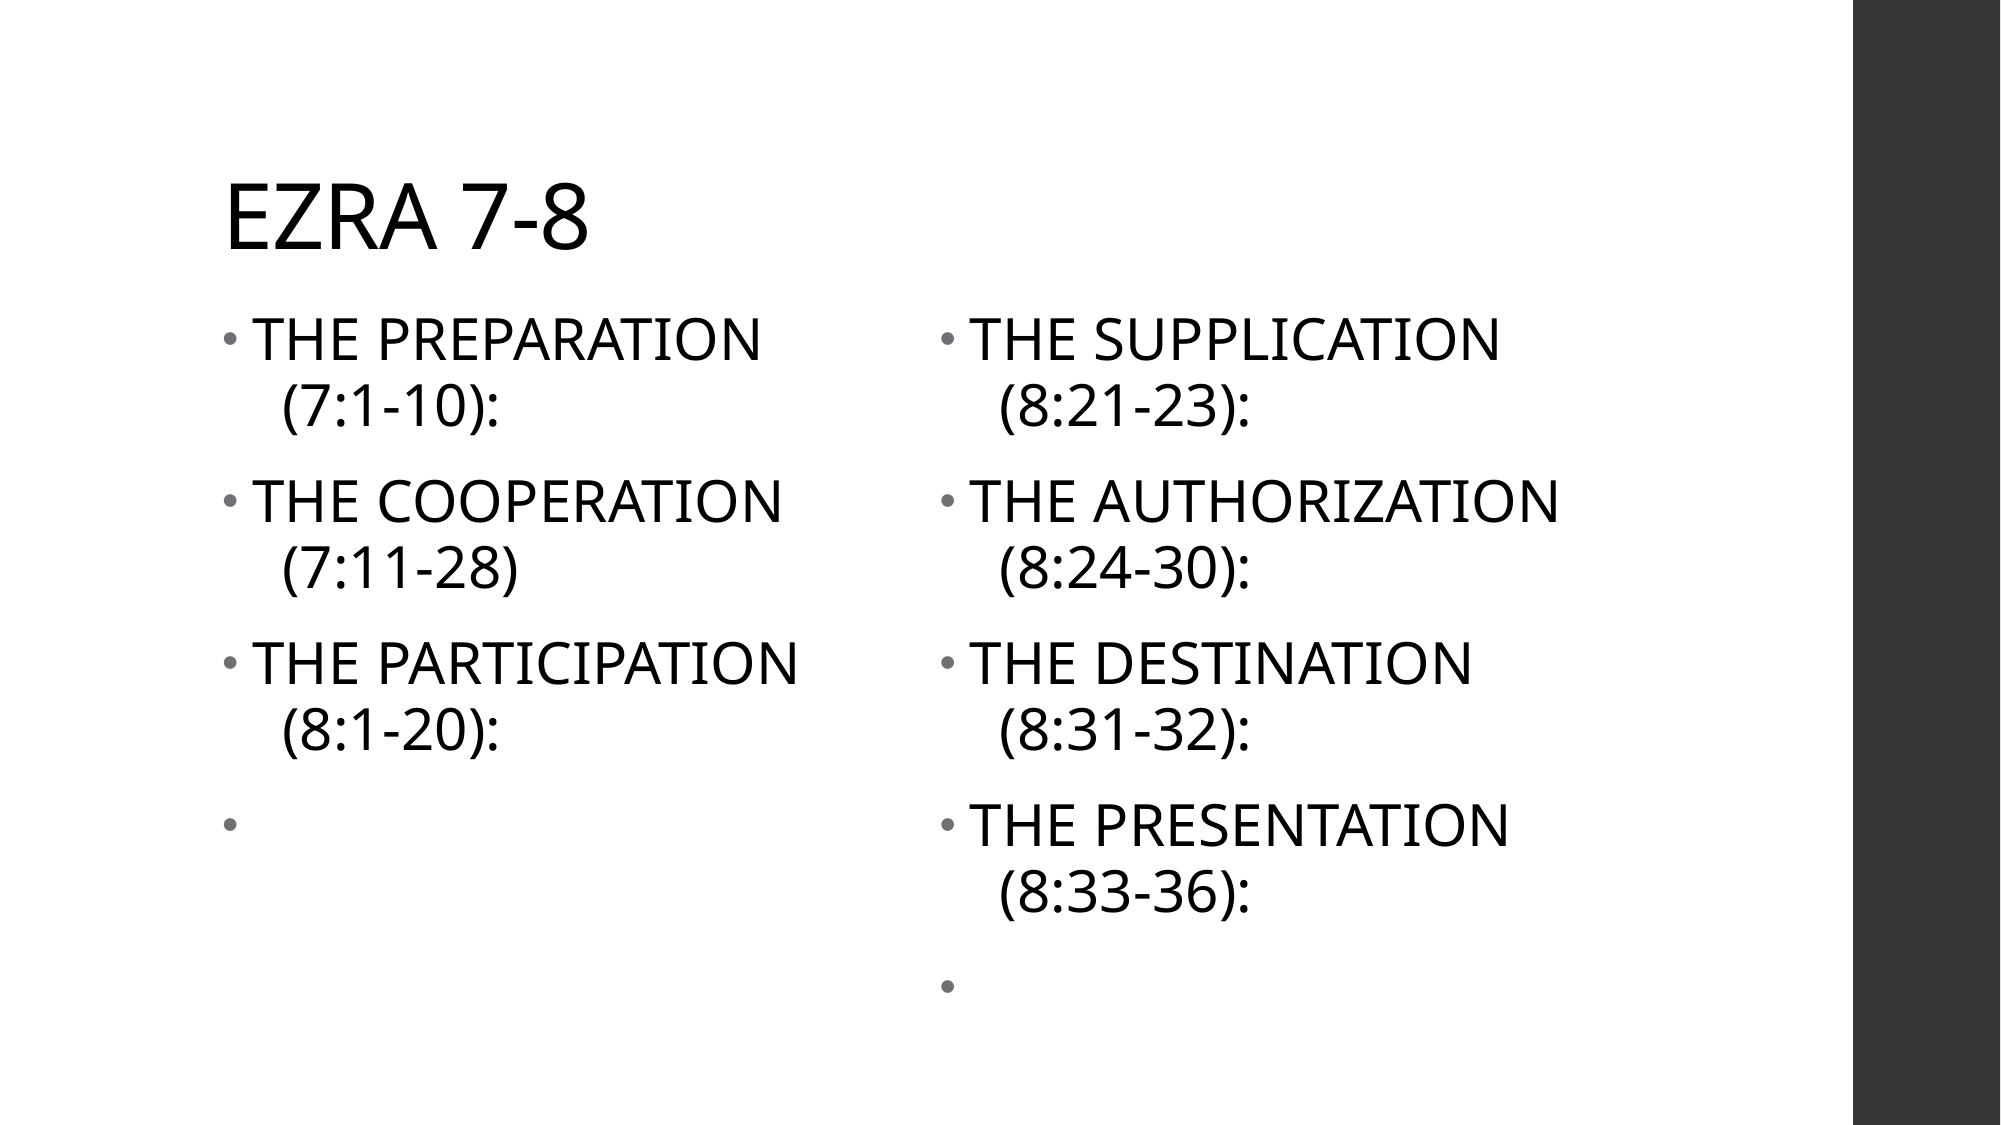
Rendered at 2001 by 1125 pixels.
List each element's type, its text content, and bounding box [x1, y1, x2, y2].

list THE SUPPLICATION (8:21-23): THE AUTHORIZATION (8:24-30): THE DESTINATION (8:31-32): THE PRESENTATION (8:33-36): [924, 299, 1617, 1014]
title EZRA 7-8 [206, 60, 1797, 278]
list THE PREPARATION (7:1-10): THE COOPERATION (7:11-28) THE PARTICIPATION (8:1-20): [207, 299, 900, 1014]
